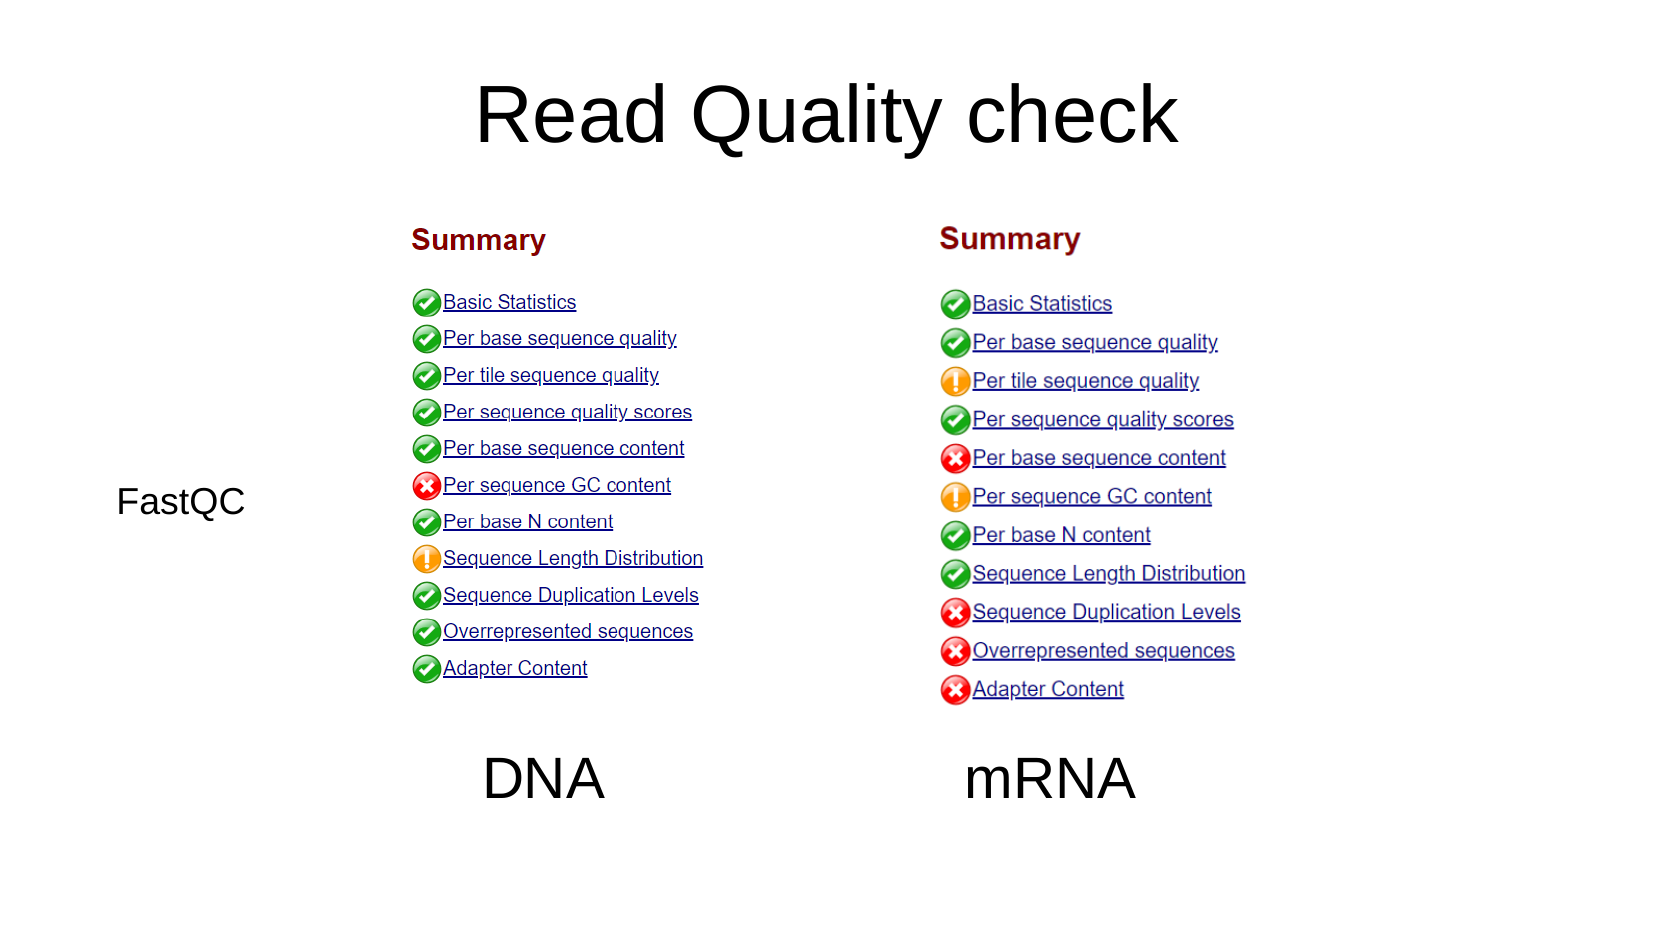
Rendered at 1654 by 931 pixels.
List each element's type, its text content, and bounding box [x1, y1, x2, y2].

text_box FastQC [101, 473, 333, 531]
title Read Quality check [82, 37, 1571, 193]
picture [934, 218, 1265, 716]
picture [404, 216, 721, 721]
text_box mRNA [949, 738, 1238, 819]
text_box DNA [467, 738, 1405, 861]
